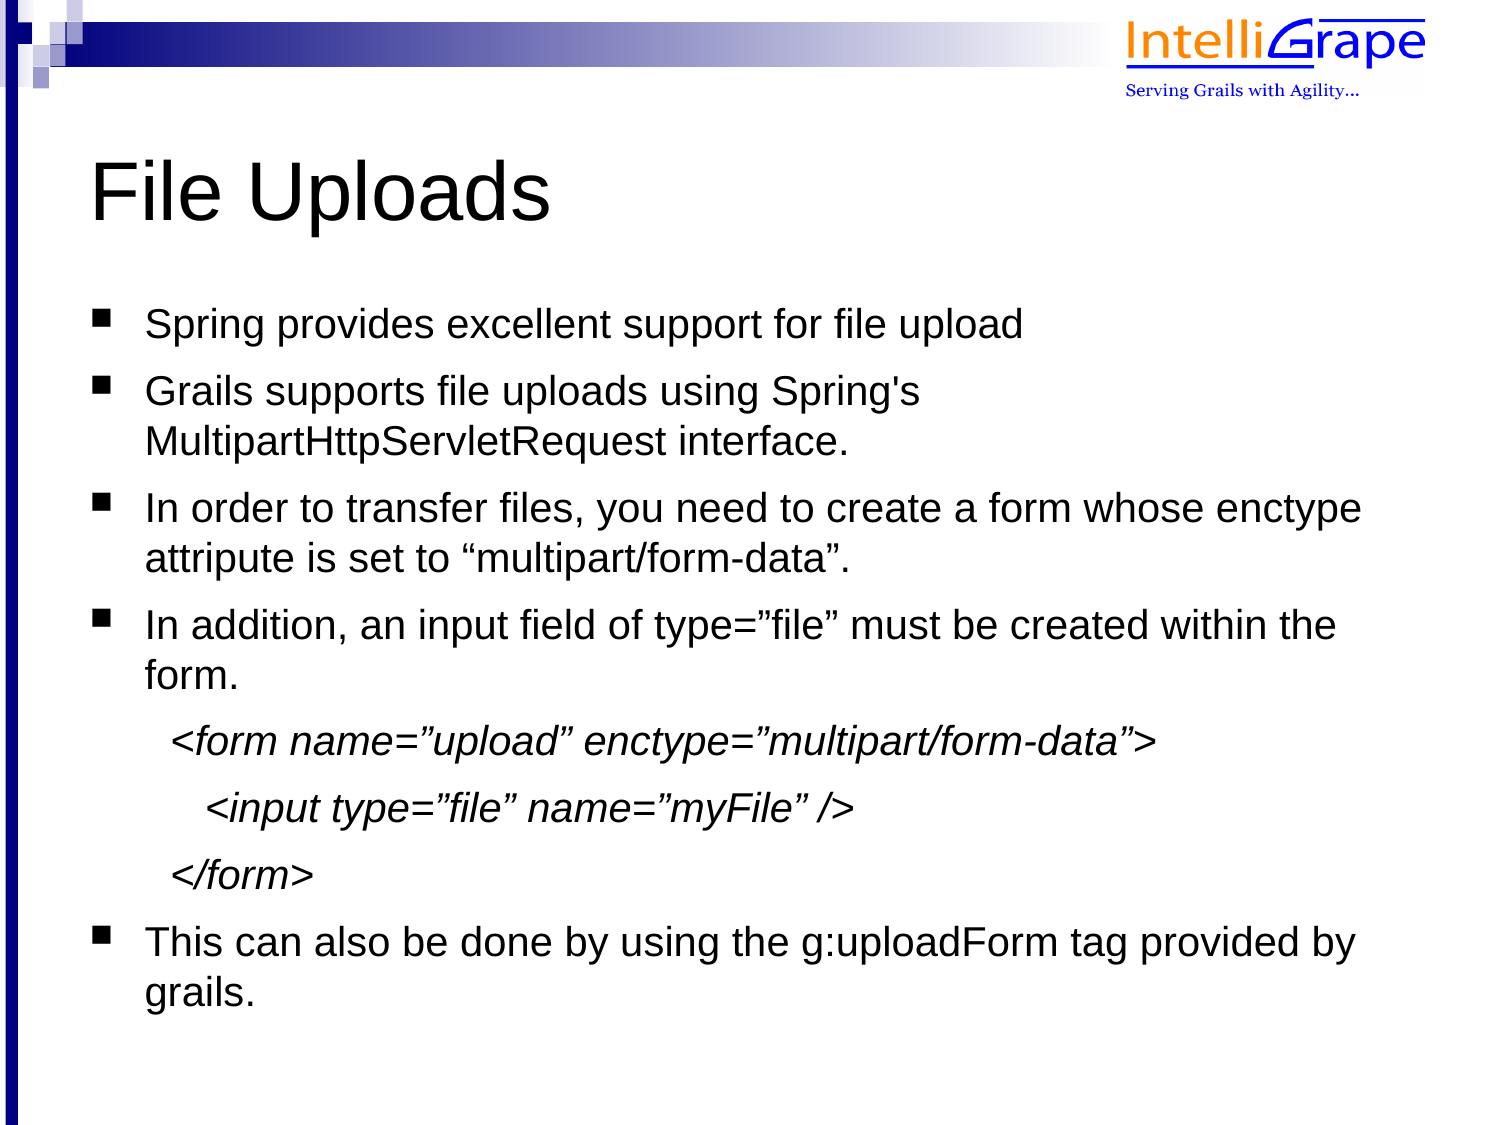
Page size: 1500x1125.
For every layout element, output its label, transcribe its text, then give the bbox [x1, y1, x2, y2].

picture [1125, 12, 1425, 75]
list Spring provides excellent support for file upload Grails supports file uploads using Spring's MultipartHttpServletRequest interface. In order to transfer files, you need to create a form whose enctype attripute is set to “multipart/form-data”. In addition, an input field of type=”file” must be created within the form. <form name=”upload” enctype=”multipart/form-data”> <input type=”file” name=”myFile” /> </form> This can also be done by using the g:uploadForm tag provided by grails. [75, 289, 1426, 1087]
title File Uploads [75, 75, 1426, 289]
